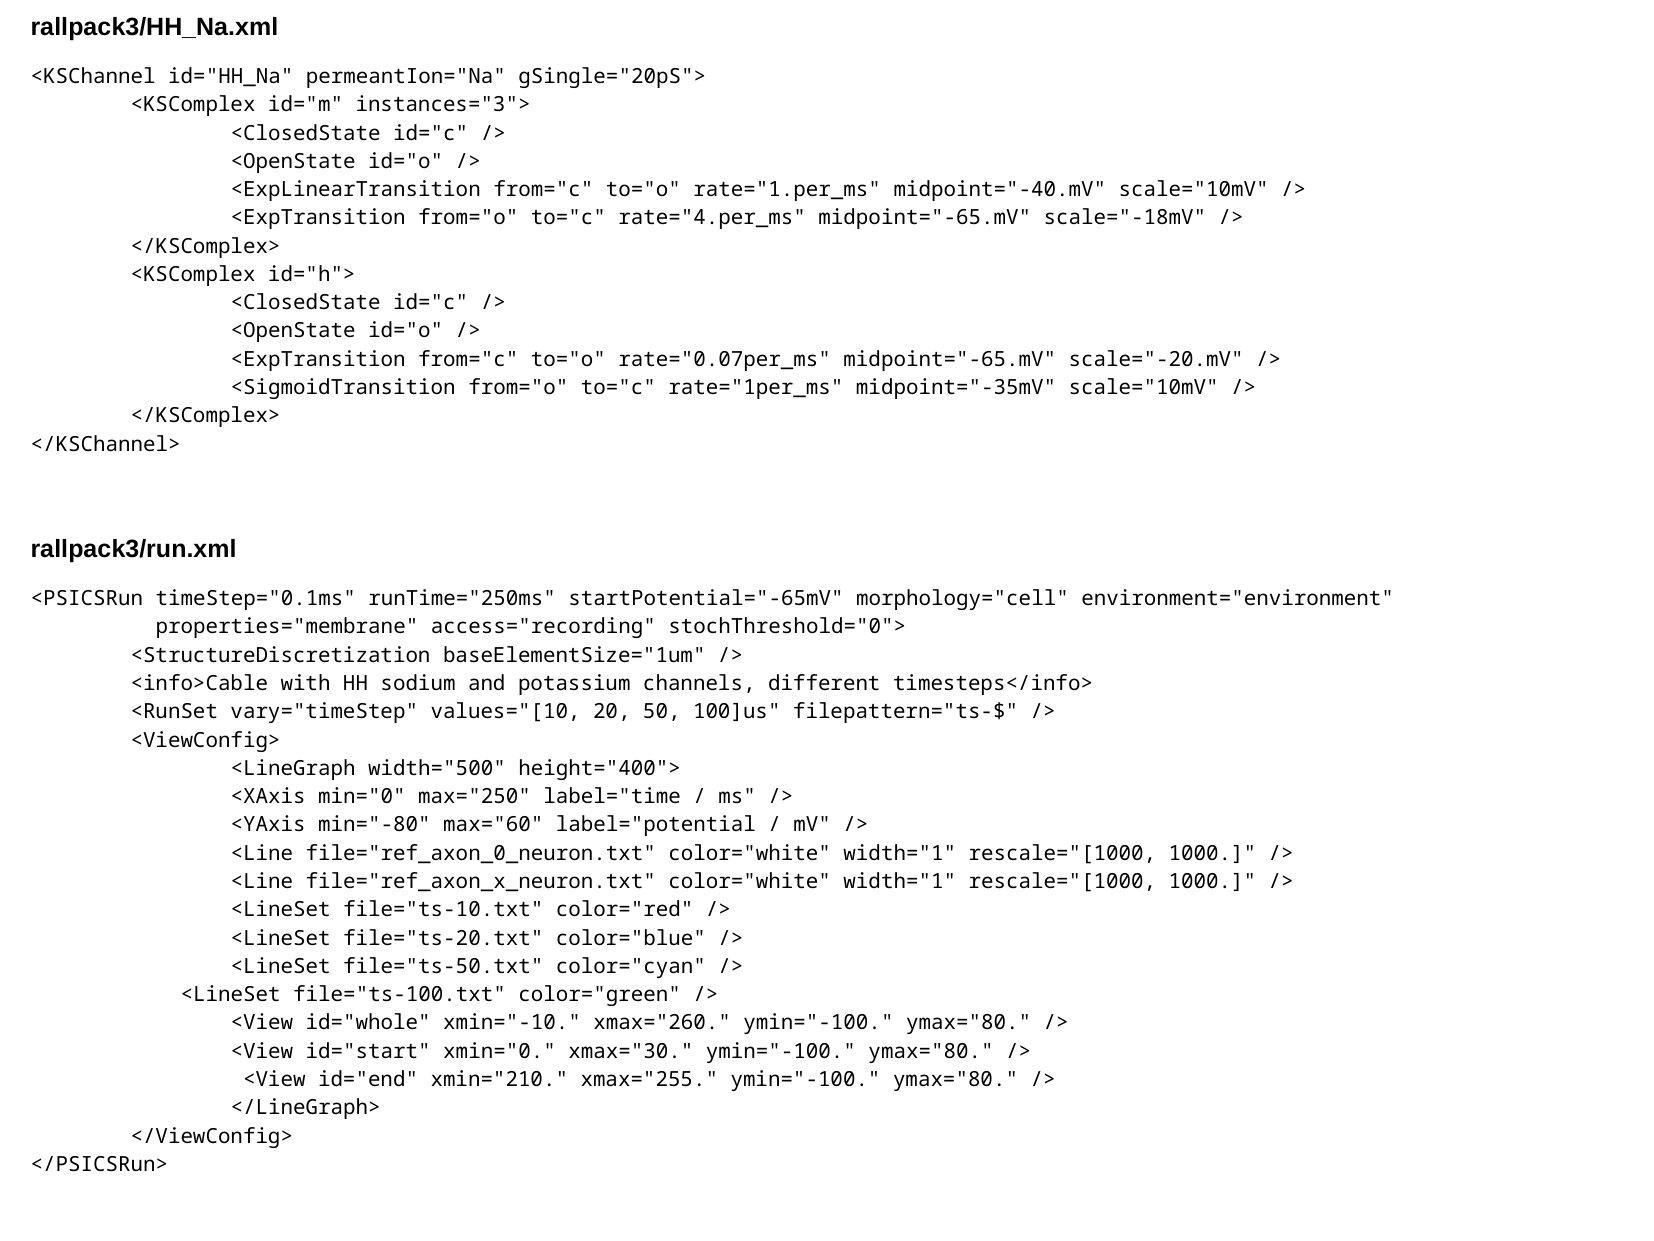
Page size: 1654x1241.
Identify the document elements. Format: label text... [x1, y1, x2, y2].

text_box rallpack3/HH_Na.xml <KSChannel id="HH_Na" permeantIon="Na" gSingle="20pS"> <KSComplex id="m" instances="3"> <ClosedState id="c" /> <OpenState id="o" /> <ExpLinearTransition from="c" to="o" rate="1.per_ms" midpoint="-40.mV" scale="10mV" /> <ExpTransition from="o" to="c" rate="4.per_ms" midpoint="-65.mV" scale="-18mV" /> </KSComplex> <KSComplex id="h"> <ClosedState id="c" /> <OpenState id="o" /> <ExpTransition from="c" to="o" rate="0.07per_ms" midpoint="-65.mV" scale="-20.mV" /> <SigmoidTransition from="o" to="c" rate="1per_ms" midpoint="-35mV" scale="10mV" /> </KSComplex> </KSChannel> rallpack3/run.xml <PSICSRun timeStep="0.1ms" runTime="250ms" startPotential="-65mV" morphology="cell" environment="environment" properties="membrane" access="recording" stochThreshold="0"> <StructureDiscretization baseElementSize="1um" /> <info>Cable with HH sodium and potassium channels, different timesteps</info> <RunSet vary="timeStep" values="[10, 20, 50, 100]us" filepattern="ts-$" /> <ViewConfig> <LineGraph width="500" height="400"> <XAxis min="0" max="250" label="time / ms" /> <YAxis min="-80" max="60" label="potential / mV" /> <Line file="ref_axon_0_neuron.txt" color="white" width="1" rescale="[1000, 1000.]" /> <Line file="ref_axon_x_neuron.txt" color="white" width="1" rescale="[1000, 1000.]" /> <LineSet file="ts-10.txt" color="red" /> <LineSet file="ts-20.txt" color="blue" /> <LineSet file="ts-50.txt" color="cyan" /> <LineSet file="ts-100.txt" color="green" /> <View id="whole" xmin="-10." xmax="260." ymin="-100." ymax="80." /> <View id="start" xmin="0." xmax="30." ymin="-100." ymax="80." /> <View id="end" xmin="210." xmax="255." ymin="-100." ymax="80." /> </LineGraph> </ViewConfig> </PSICSRun> [15, 5, 1654, 1211]
